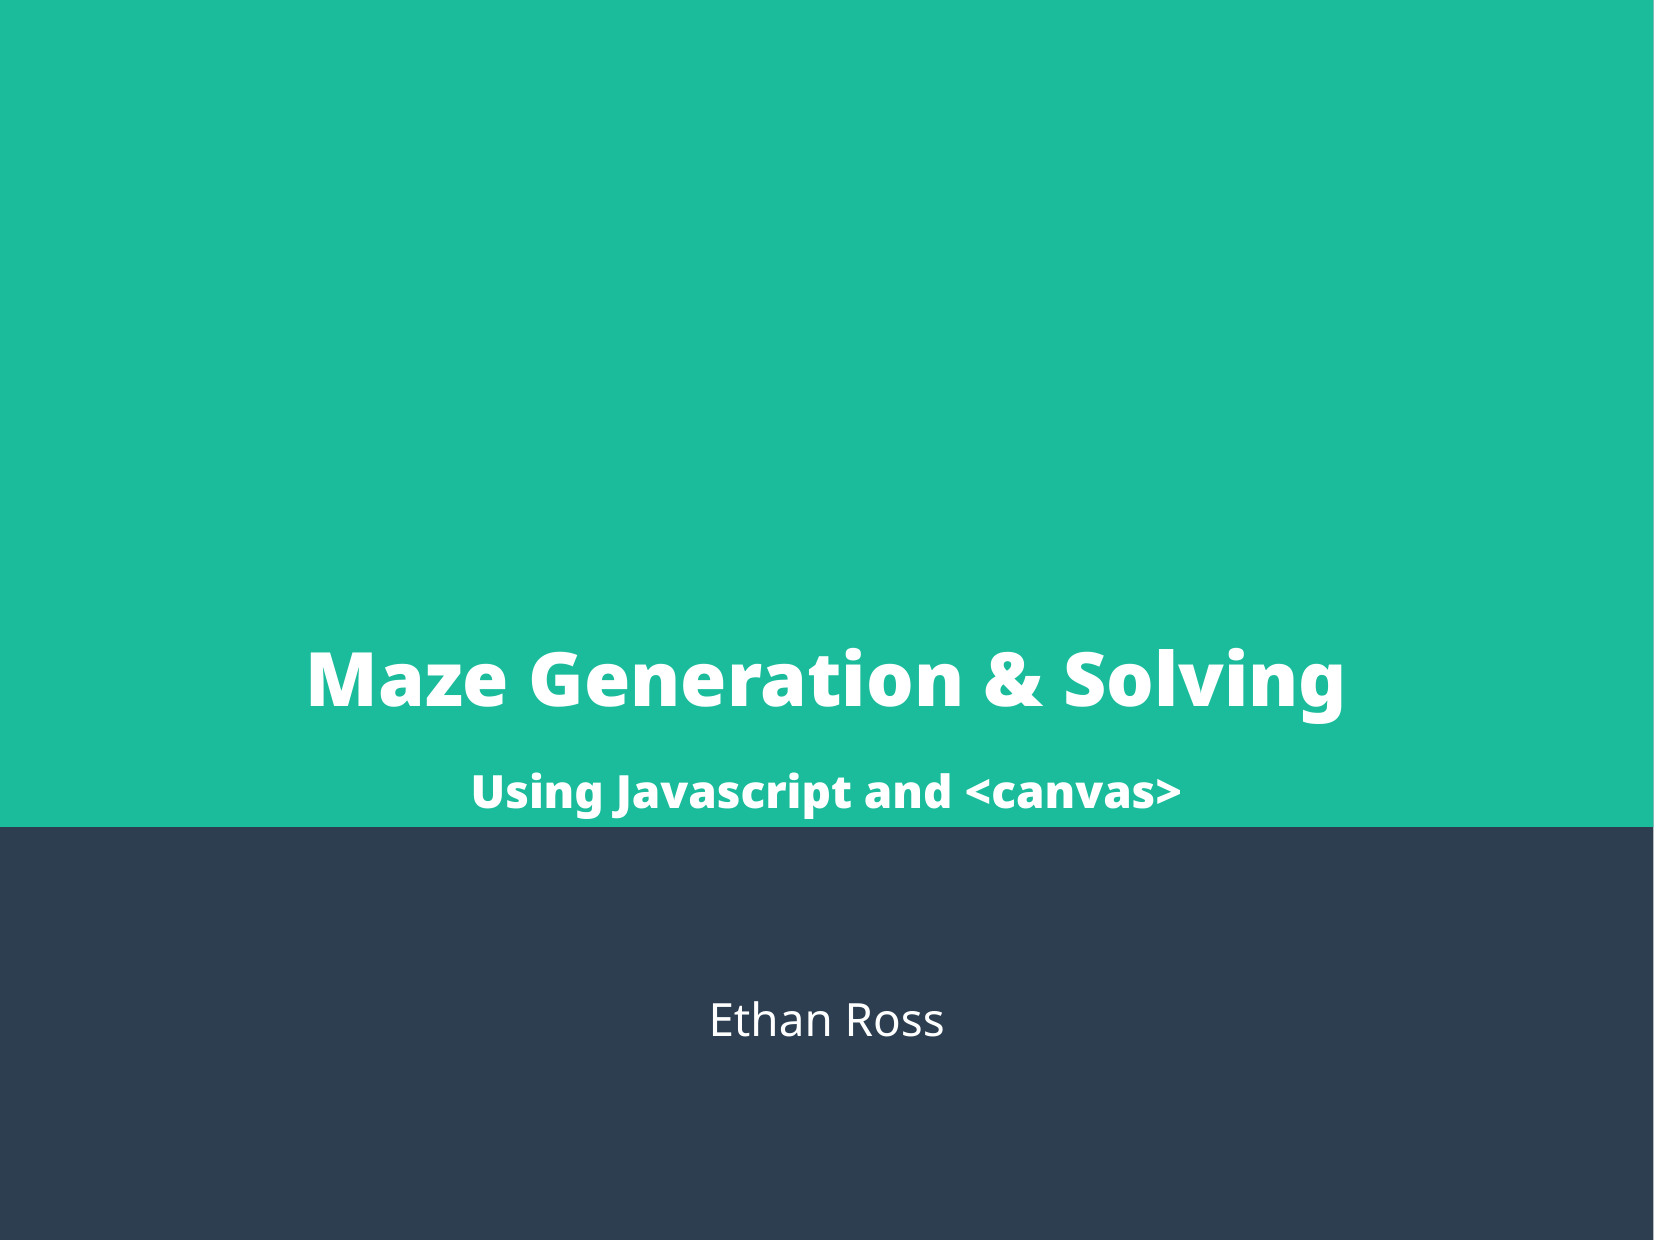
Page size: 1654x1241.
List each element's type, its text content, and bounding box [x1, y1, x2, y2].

subtitle Ethan Ross [59, 856, 1595, 1182]
title Maze Generation & Solving Using Javascript and <canvas> [59, 593, 1595, 805]
